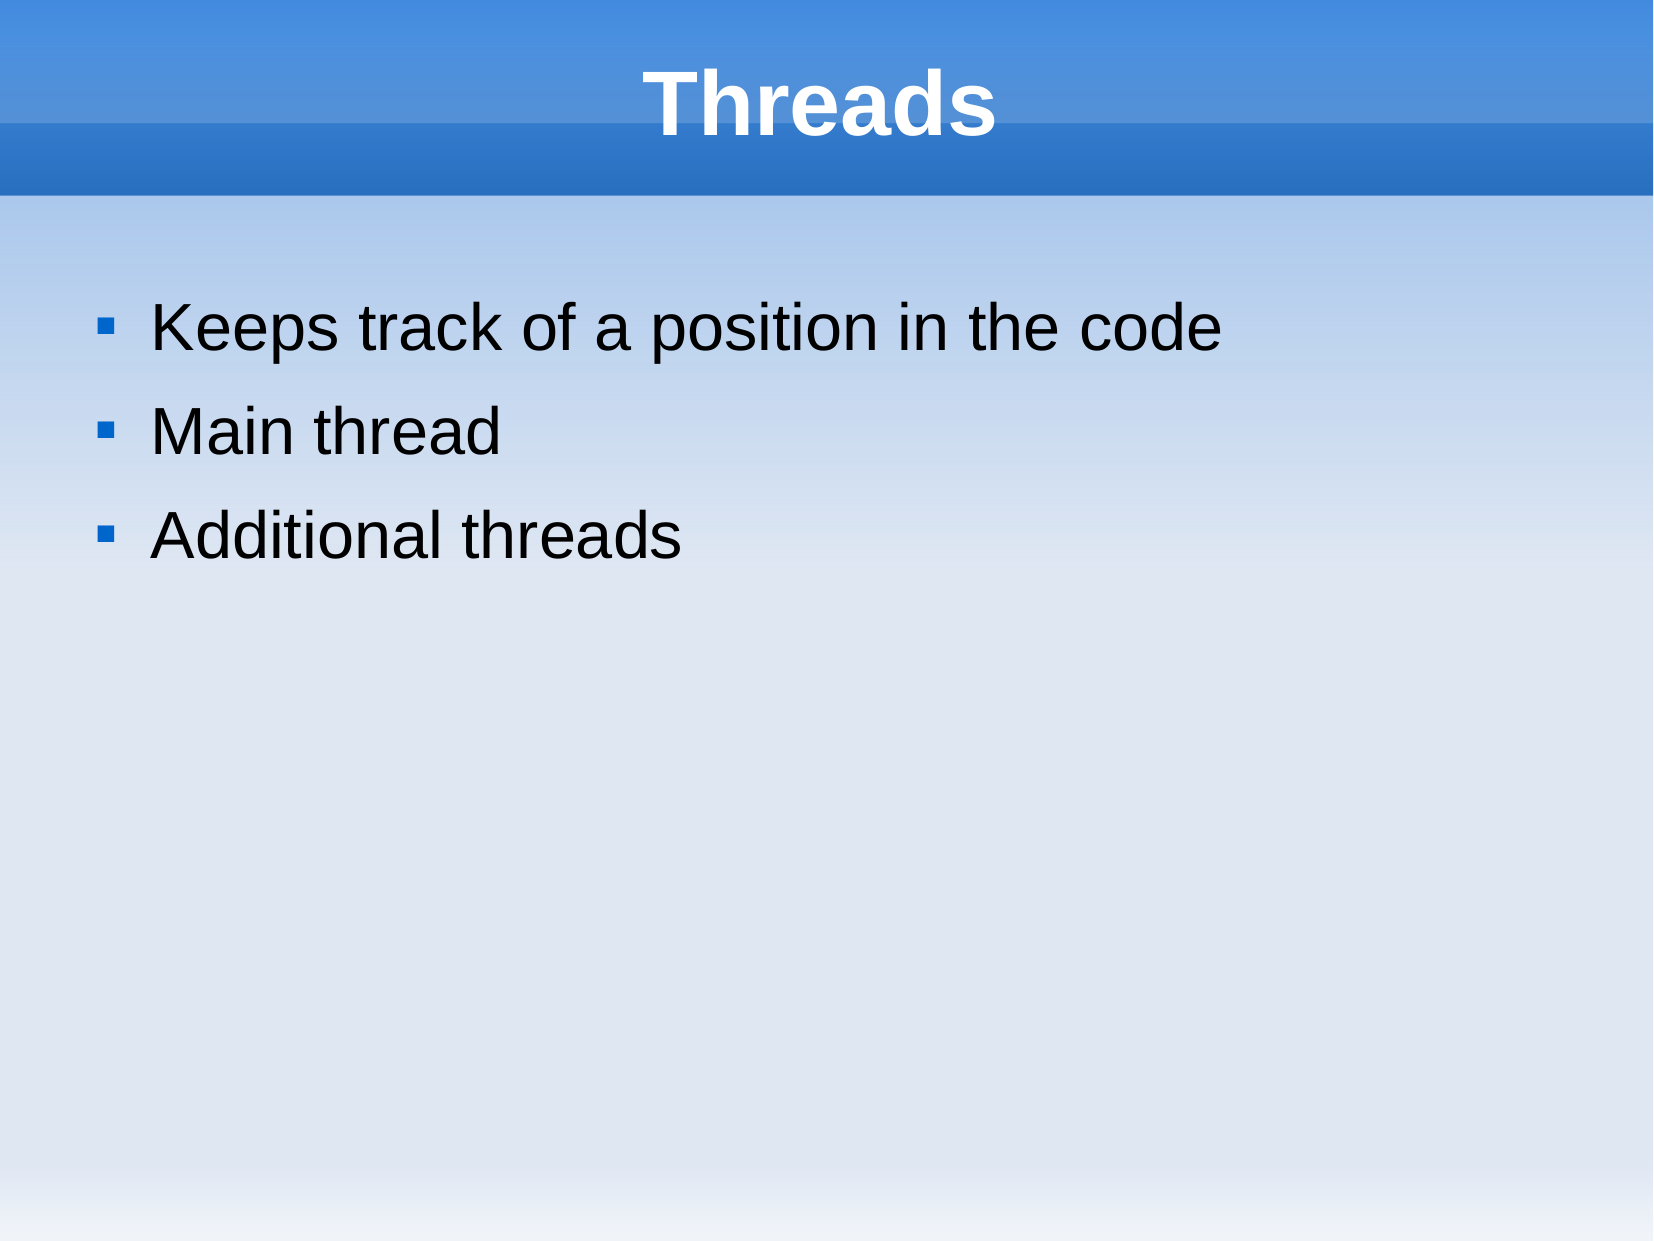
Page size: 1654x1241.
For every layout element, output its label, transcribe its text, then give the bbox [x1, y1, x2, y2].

list Keeps track of a position in the code Main thread Additional threads [79, 289, 1568, 628]
picture [0, 0, 1654, 1241]
title Threads [76, 7, 1565, 200]
